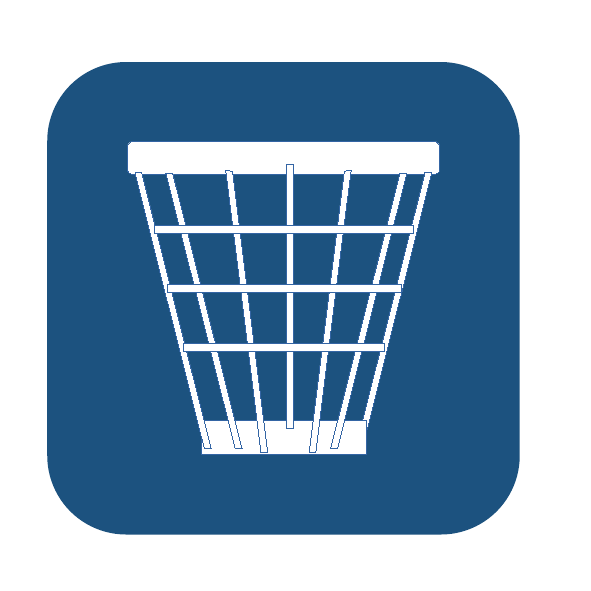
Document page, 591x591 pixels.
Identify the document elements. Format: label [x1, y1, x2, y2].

text_box [47, 62, 520, 535]
